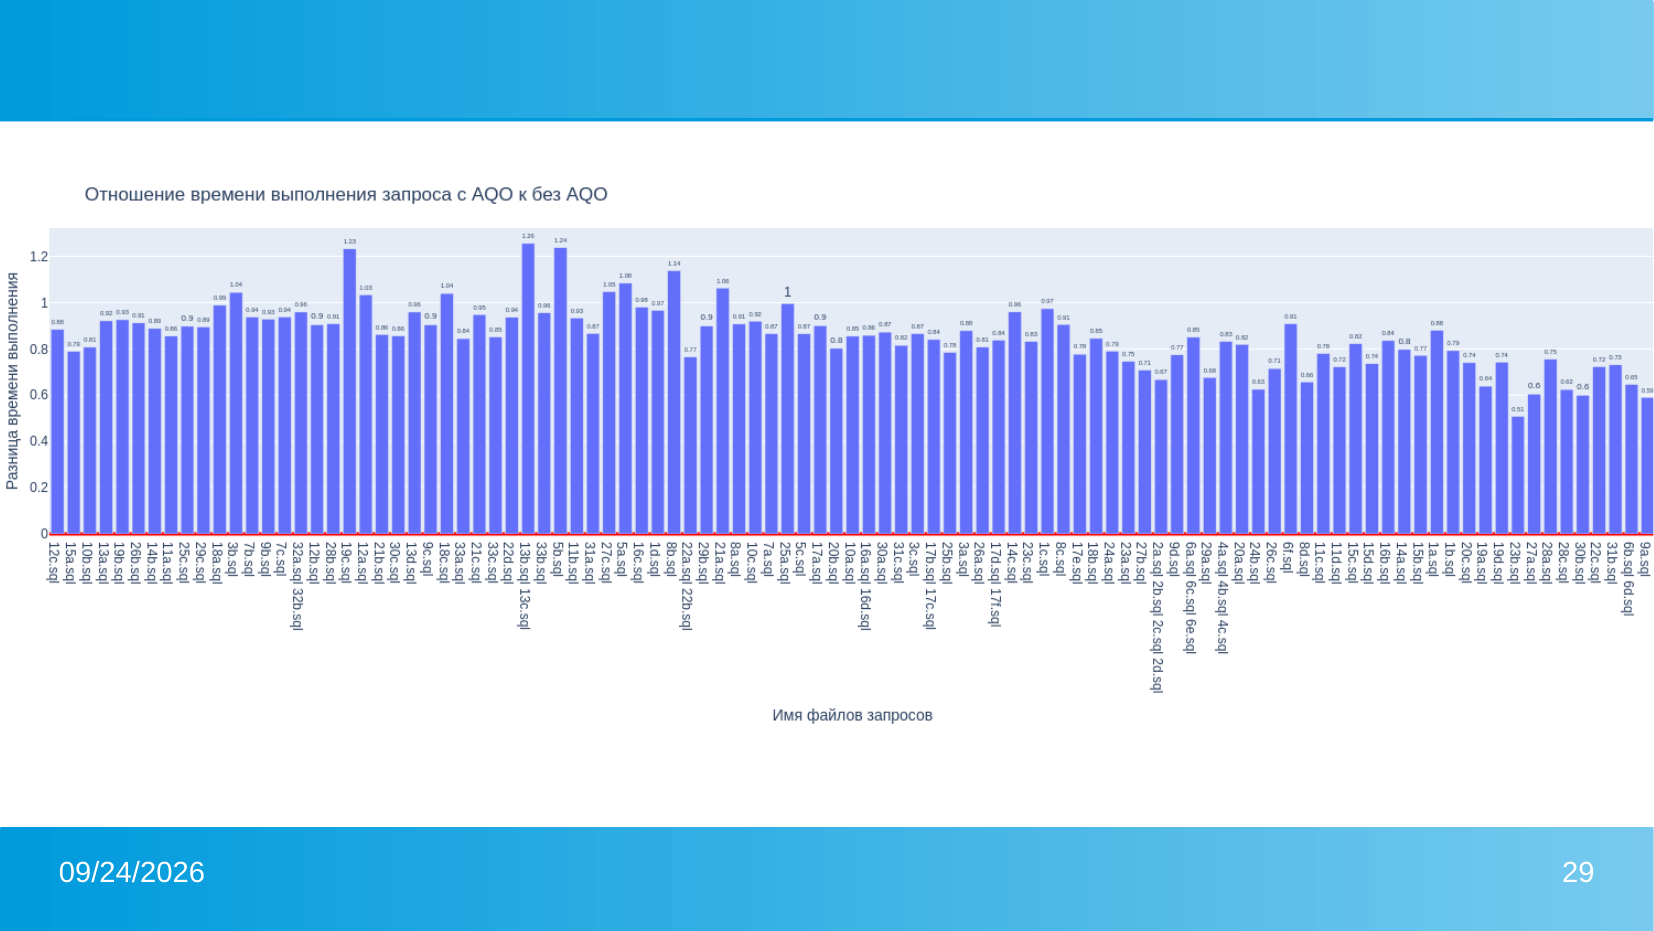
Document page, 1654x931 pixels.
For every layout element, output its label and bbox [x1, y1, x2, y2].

picture [2, 173, 1654, 725]
